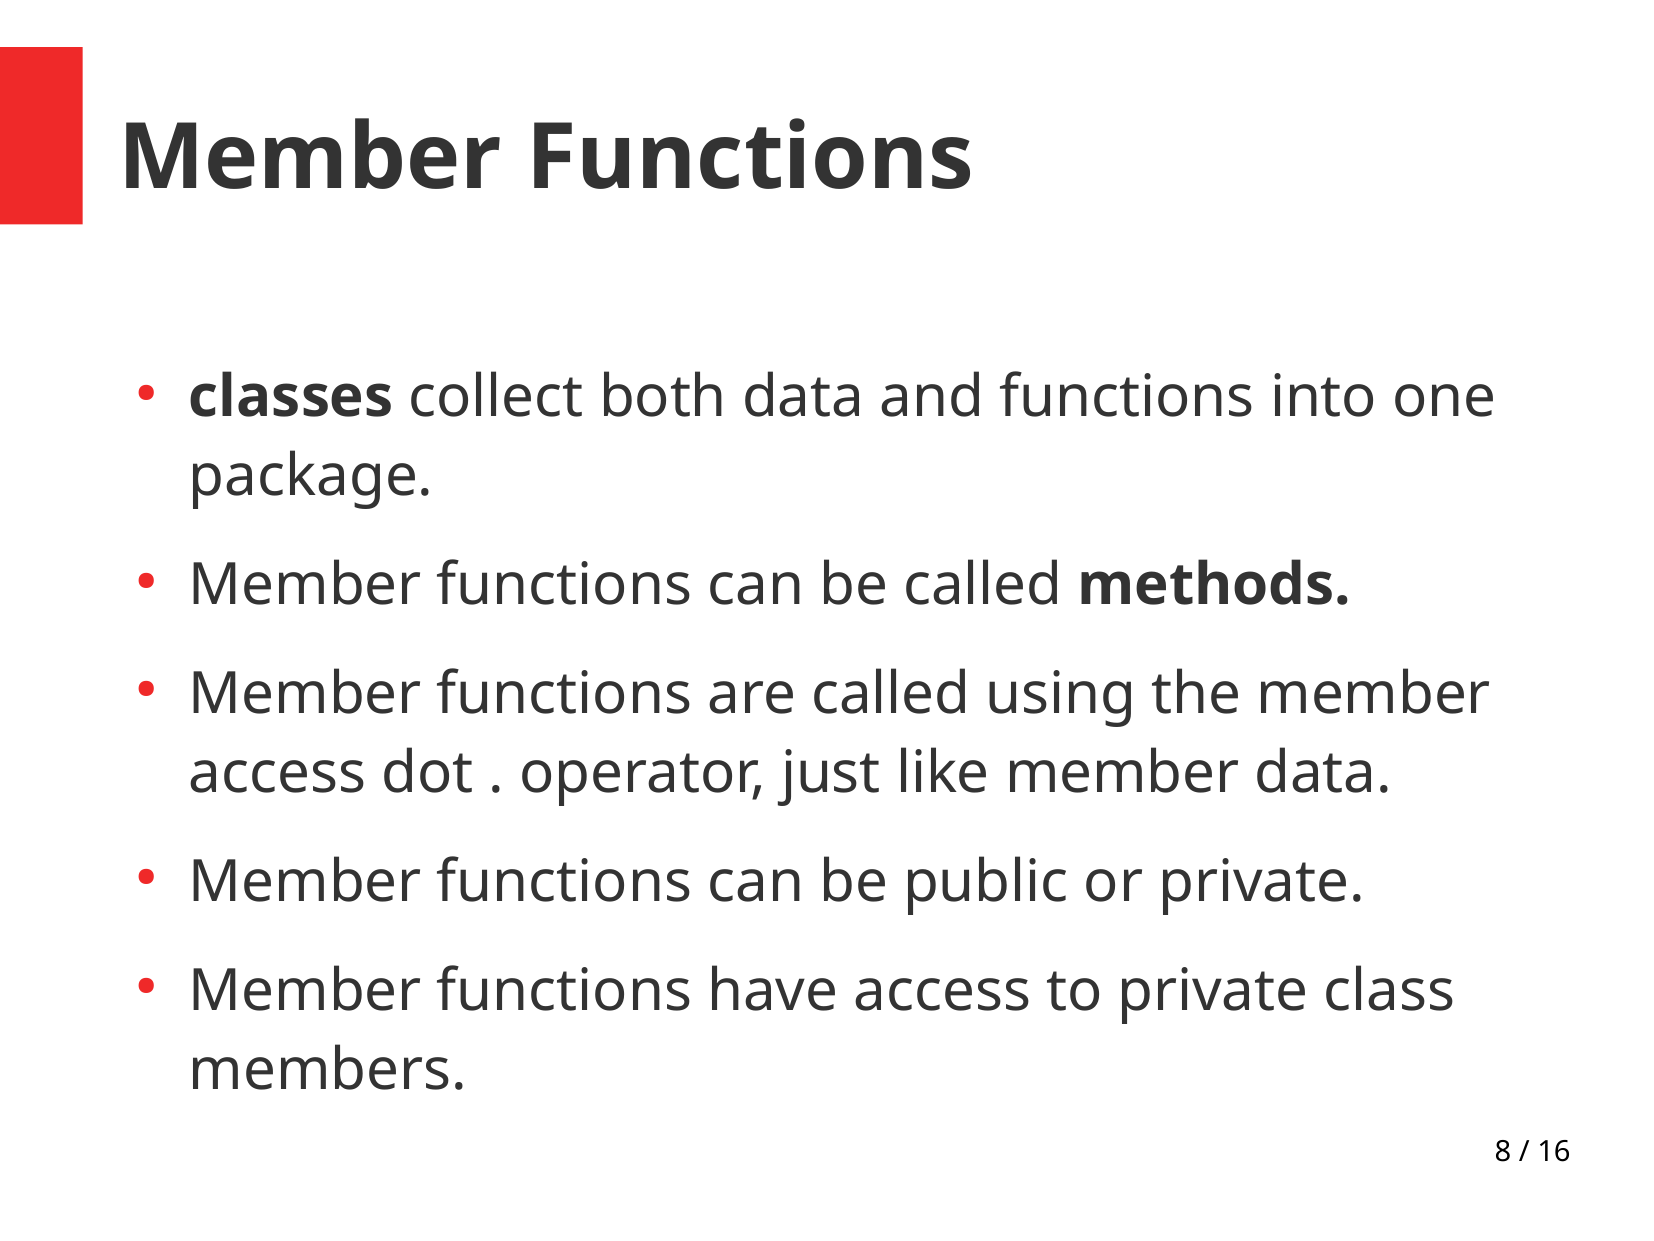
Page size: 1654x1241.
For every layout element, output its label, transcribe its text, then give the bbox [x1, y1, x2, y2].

list classes collect both data and functions into one package. Member functions can be called methods. Member functions are called using the member access dot . operator, just like member data. Member functions can be public or private. Member functions have access to private class members. [118, 354, 1536, 1074]
title Member Functions [118, 49, 1571, 257]
